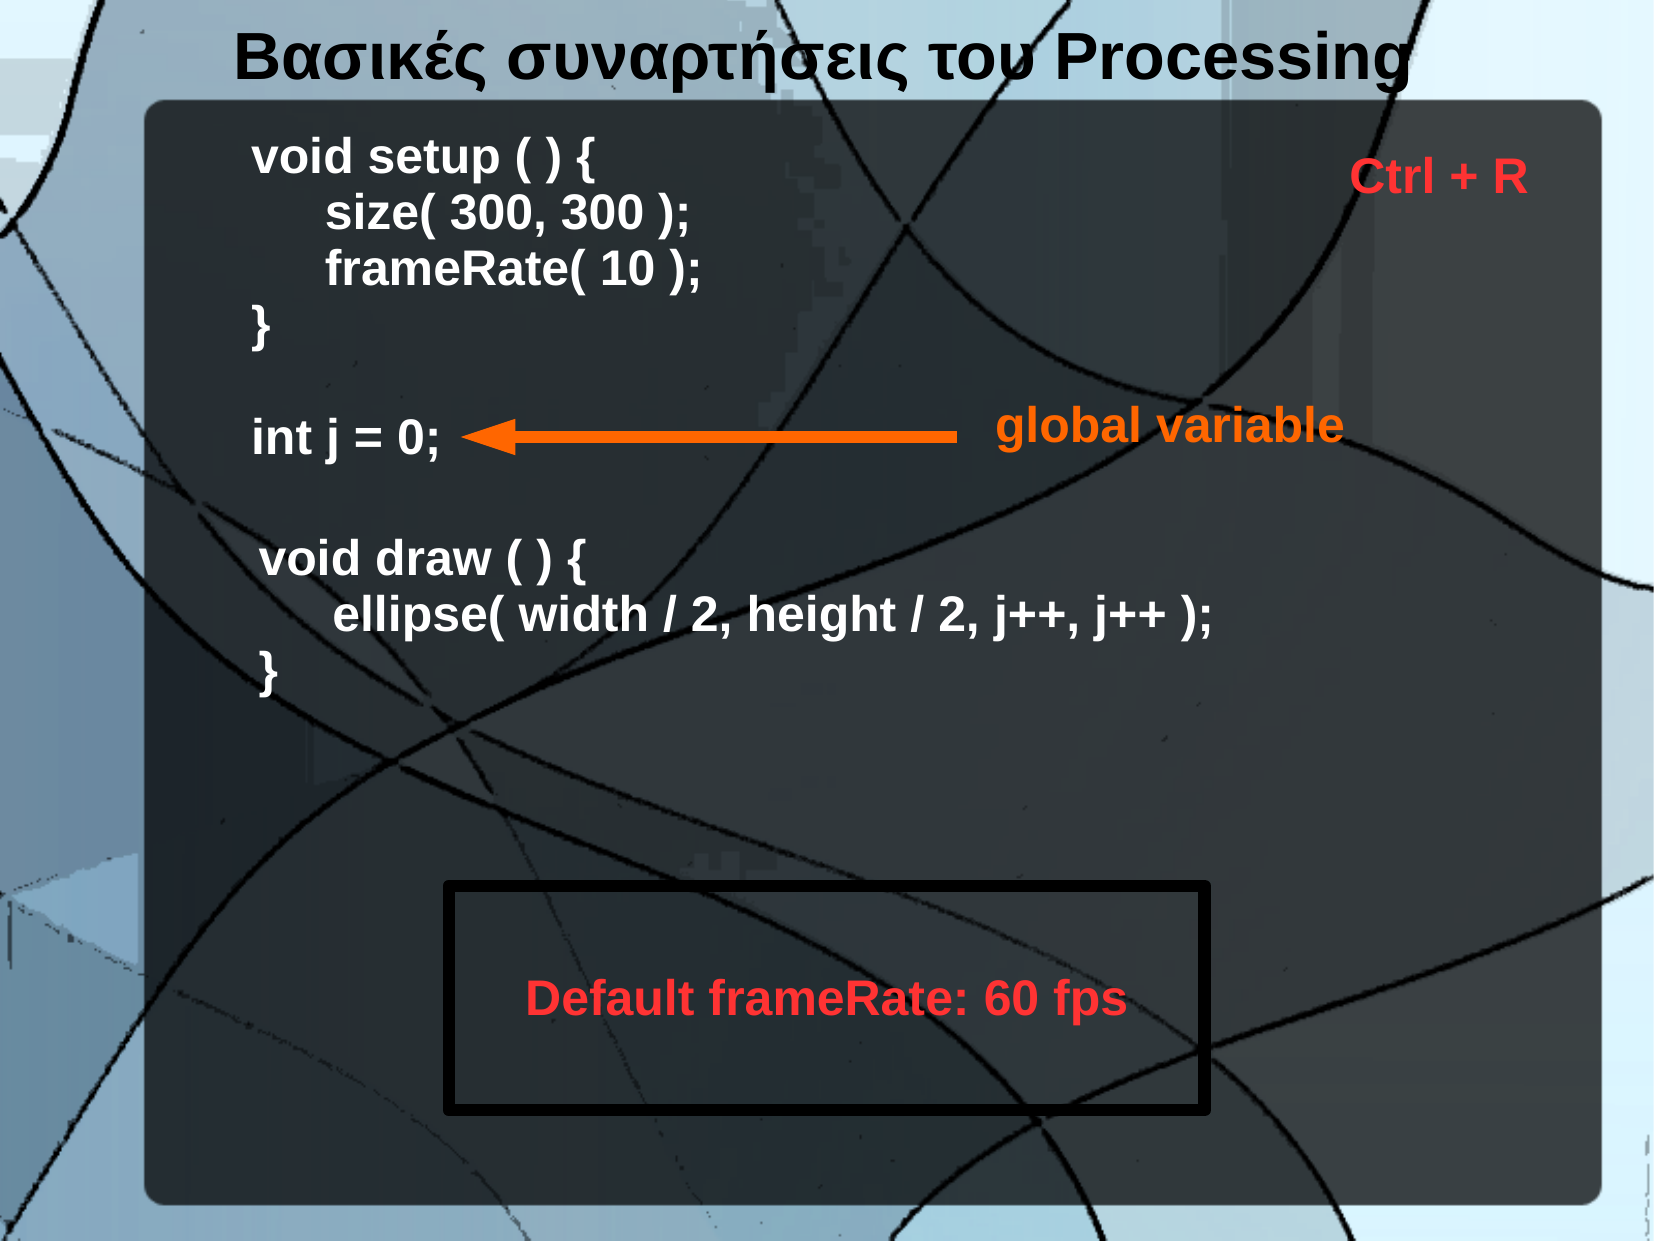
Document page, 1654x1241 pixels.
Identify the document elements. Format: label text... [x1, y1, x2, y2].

text_box Default frameRate: 60 fps [448, 885, 1205, 1111]
picture [0, 0, 1654, 1241]
text_box int j = 0; [236, 401, 792, 474]
text_box void setup ( ) { size( 300, 300 ); frameRate( 10 ); } [236, 121, 718, 365]
text_box Βασικές συναρτήσεις του Processing [218, 11, 1436, 107]
text_box void draw ( ) { ellipse( width / 2, height / 2, j++, j++ ); } [243, 522, 1512, 880]
text_box global variable [980, 389, 1489, 462]
text_box Ctrl + R [1334, 140, 1560, 213]
